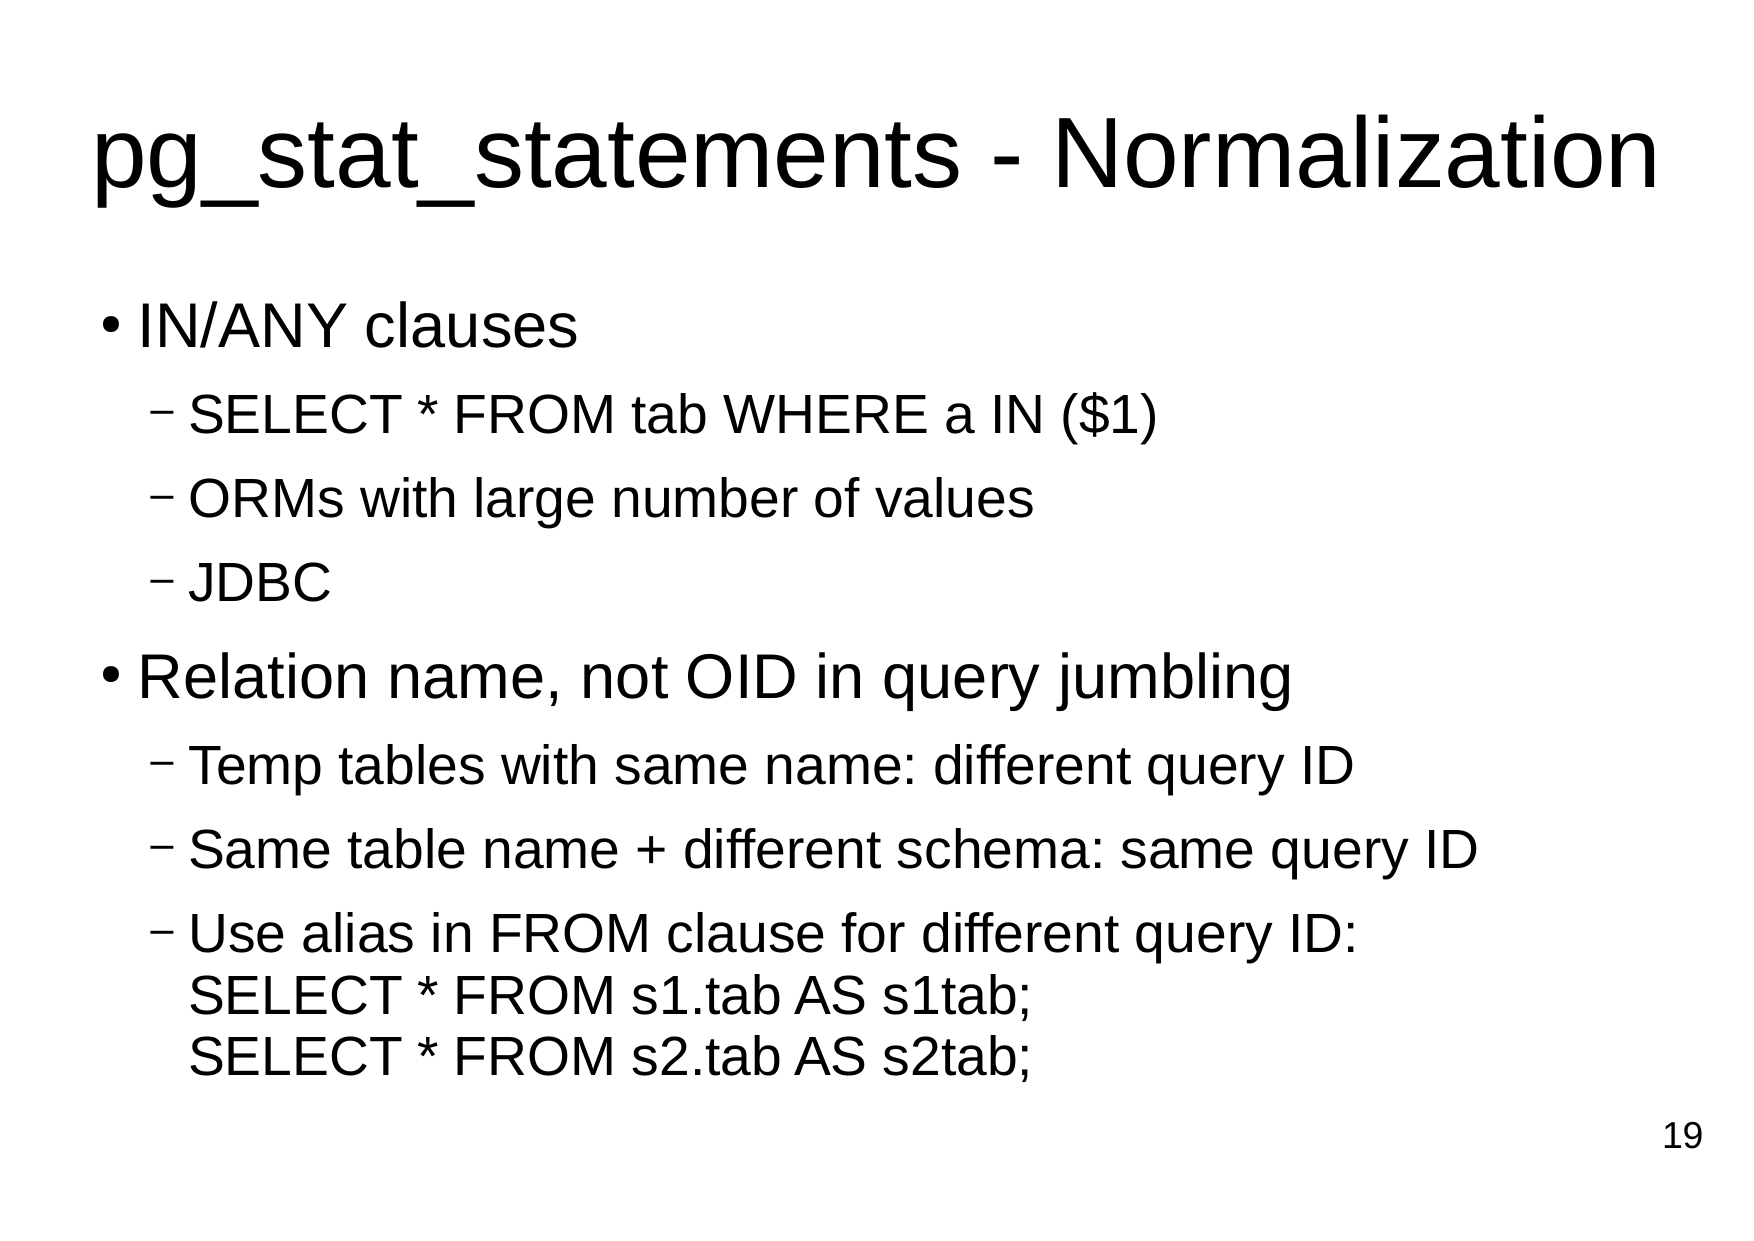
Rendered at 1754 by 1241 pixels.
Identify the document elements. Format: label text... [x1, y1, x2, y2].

text_box <number> [1447, 1106, 1719, 1201]
title pg_stat_statements - Normalization [87, 49, 1667, 257]
list IN/ANY clauses SELECT * FROM tab WHERE a IN ($1) ORMs with large number of values JDBC Relation name, not OID in query jumbling Temp tables with same name: different query ID Same table name + different schema: same query ID Use alias in FROM clause for different query ID: SELECT * FROM s1.tab AS s1tab; SELECT * FROM s2.tab AS s2tab; [87, 290, 1667, 1096]
